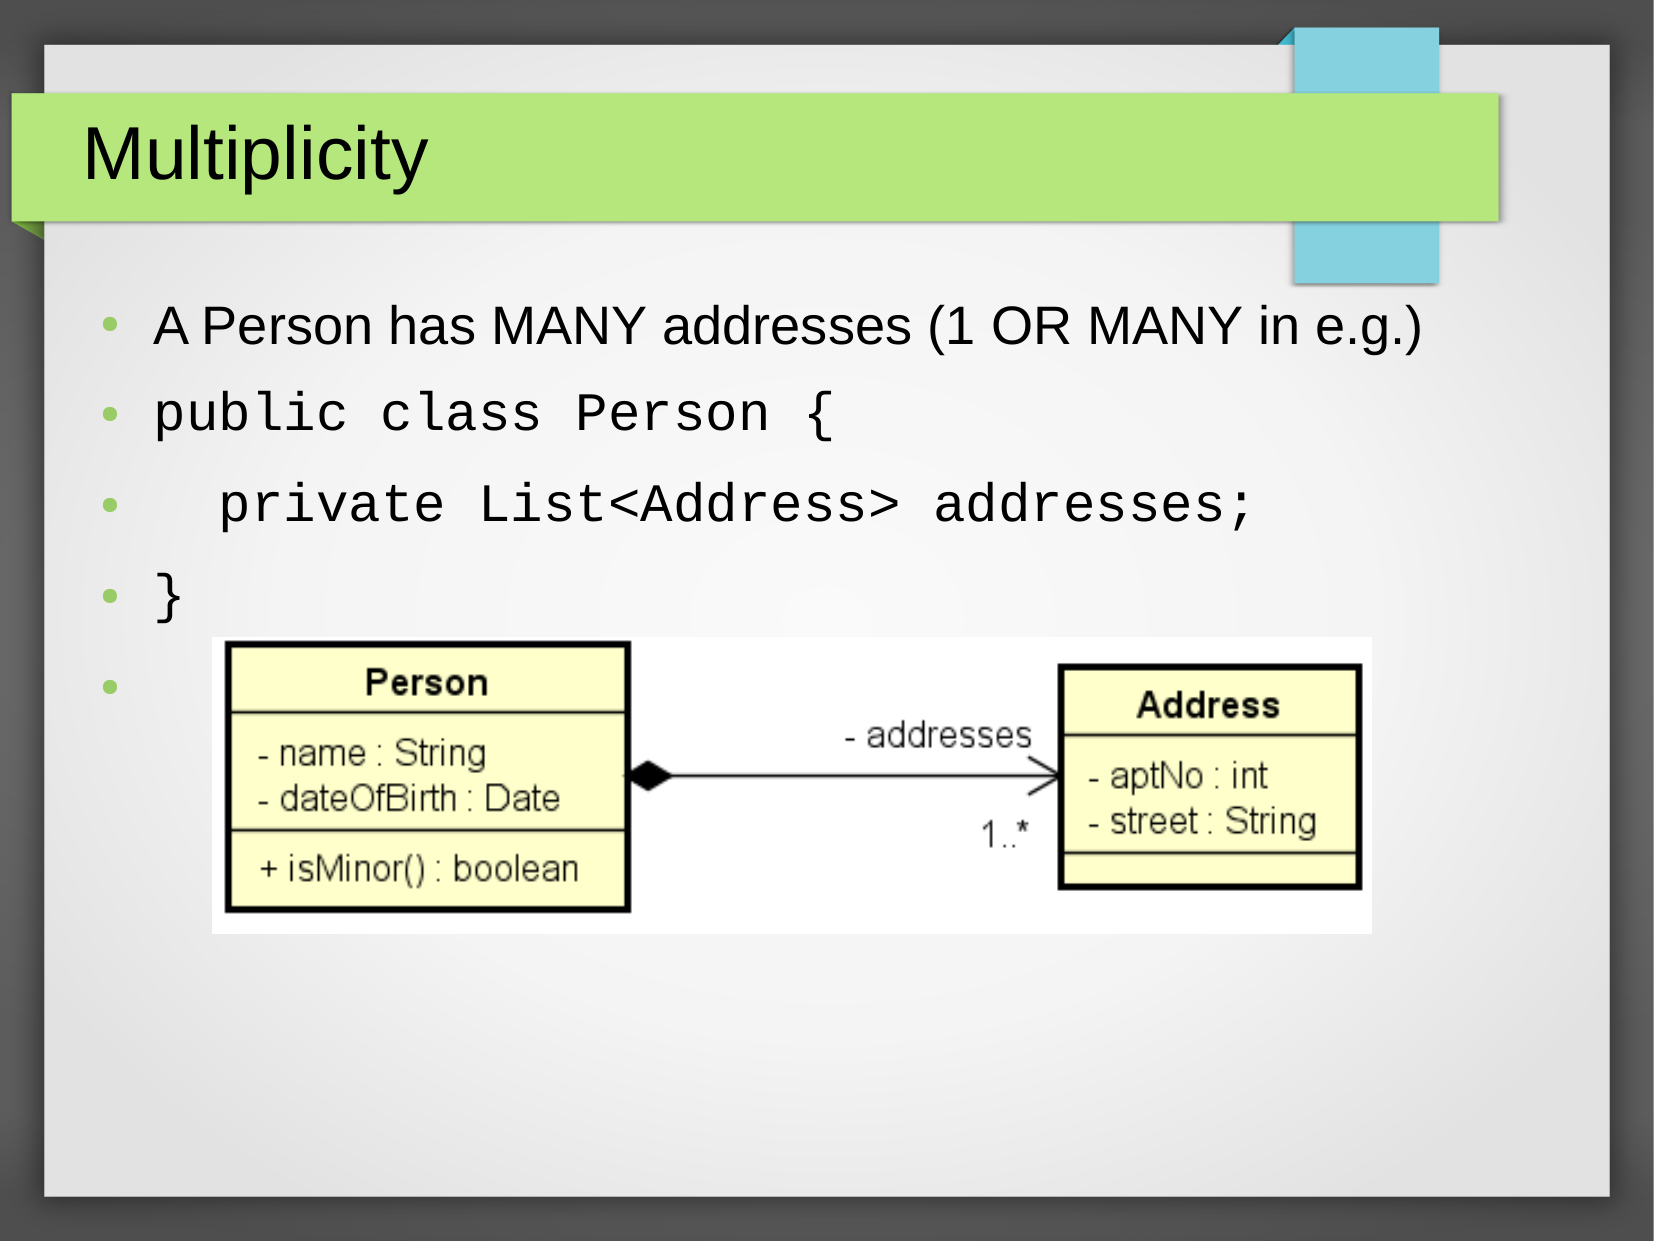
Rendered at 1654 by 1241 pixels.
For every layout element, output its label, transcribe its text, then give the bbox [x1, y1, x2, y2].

list A Person has MANY addresses (1 OR MANY in e.g.) public class Person { private List<Address> addresses; } [82, 295, 1571, 1015]
picture [0, 0, 1654, 1241]
title Multiplicity [82, 94, 1264, 213]
